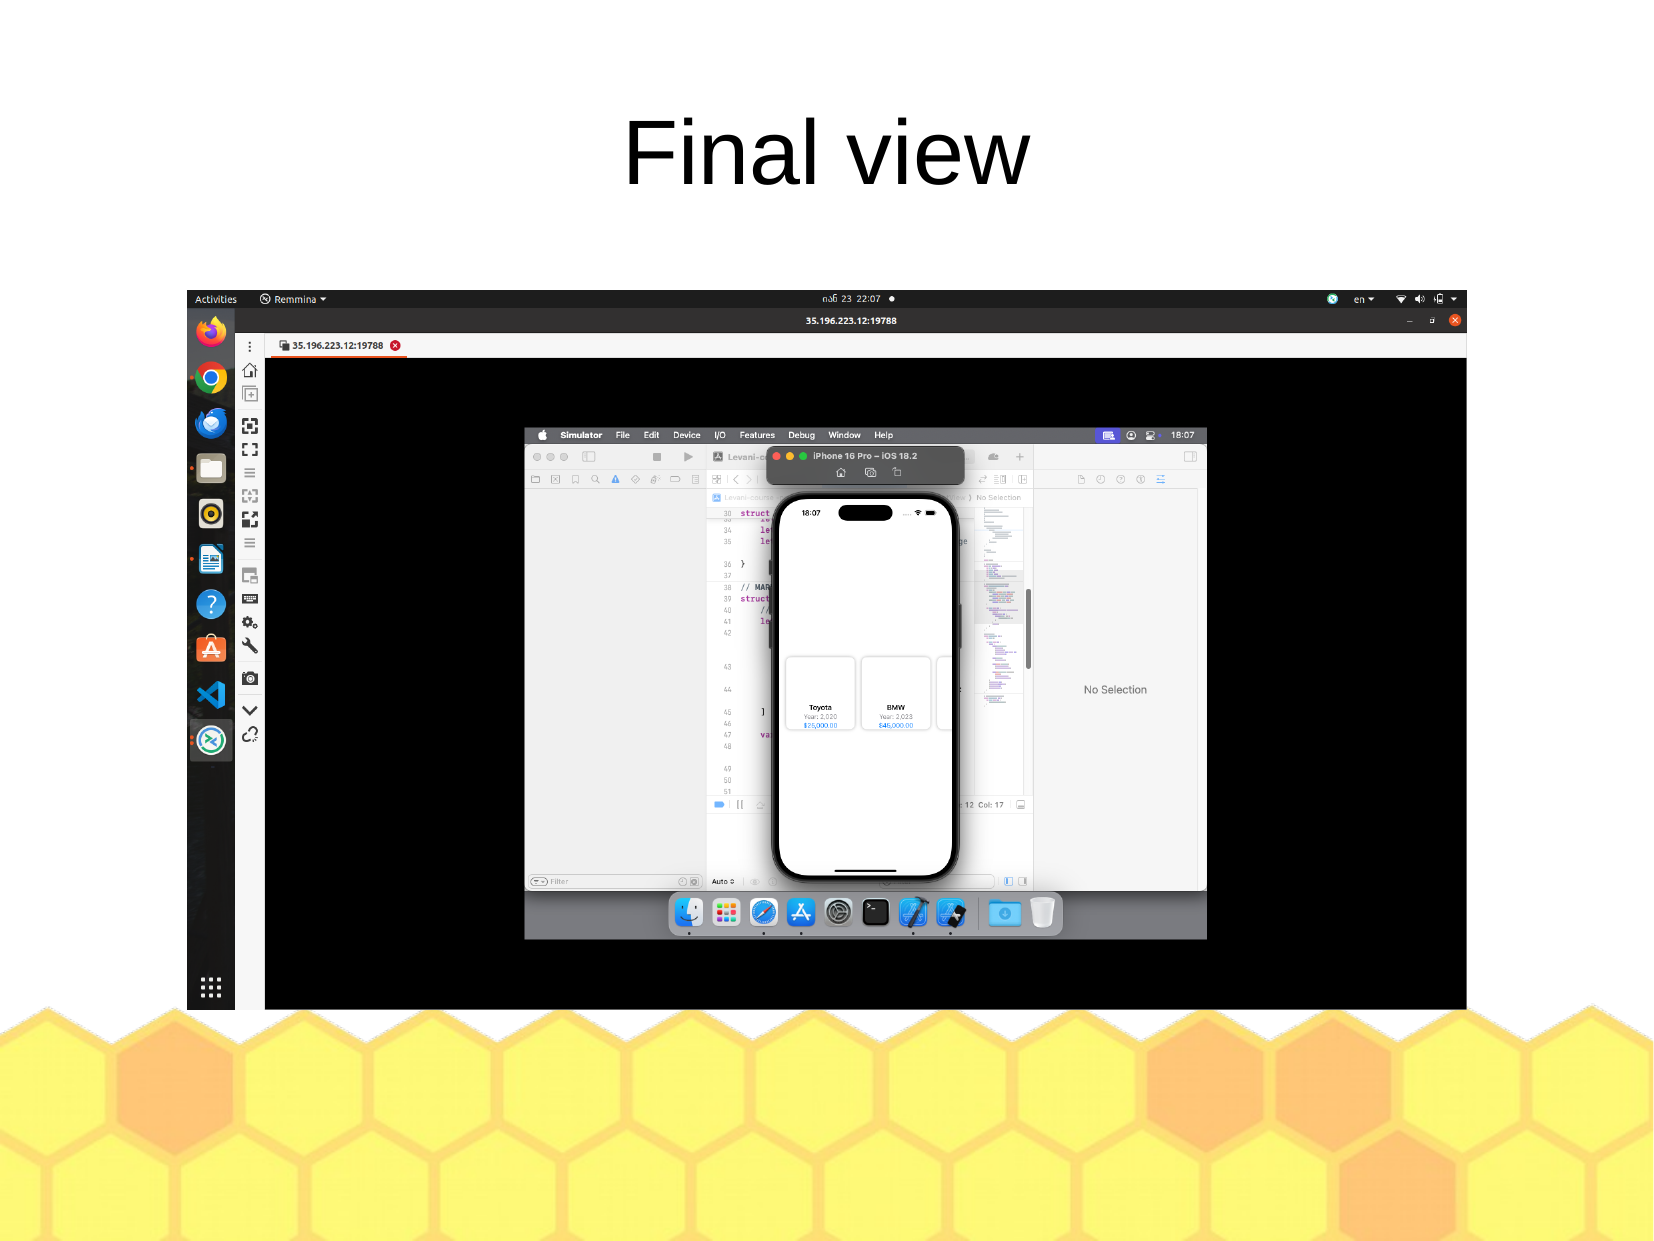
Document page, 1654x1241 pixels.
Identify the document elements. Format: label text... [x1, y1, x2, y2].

title Final view [82, 49, 1571, 257]
picture [0, 290, 1654, 1241]
